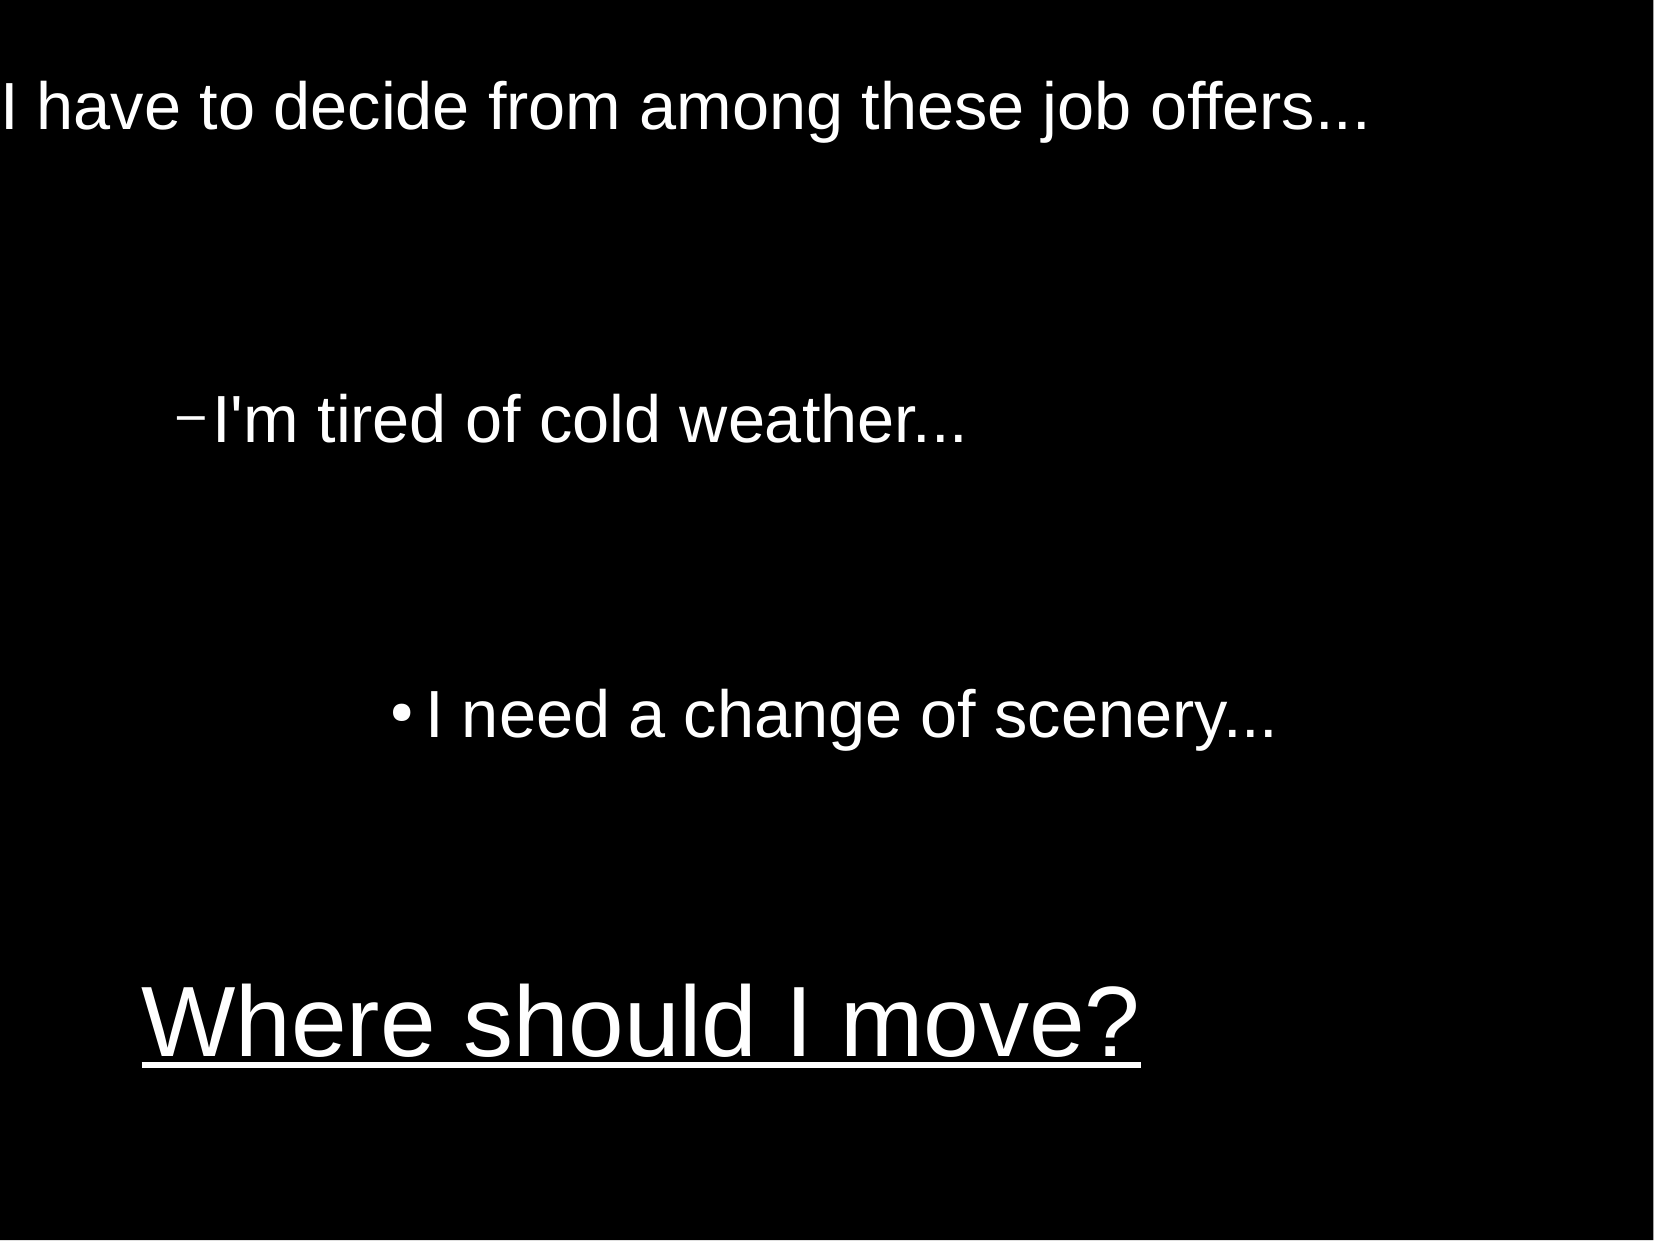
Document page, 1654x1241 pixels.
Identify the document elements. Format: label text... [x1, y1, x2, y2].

list I have to decide from among these job offers... I'm tired of cold weather... I need a change of scenery... Where should I move? [0, 0, 1654, 1241]
